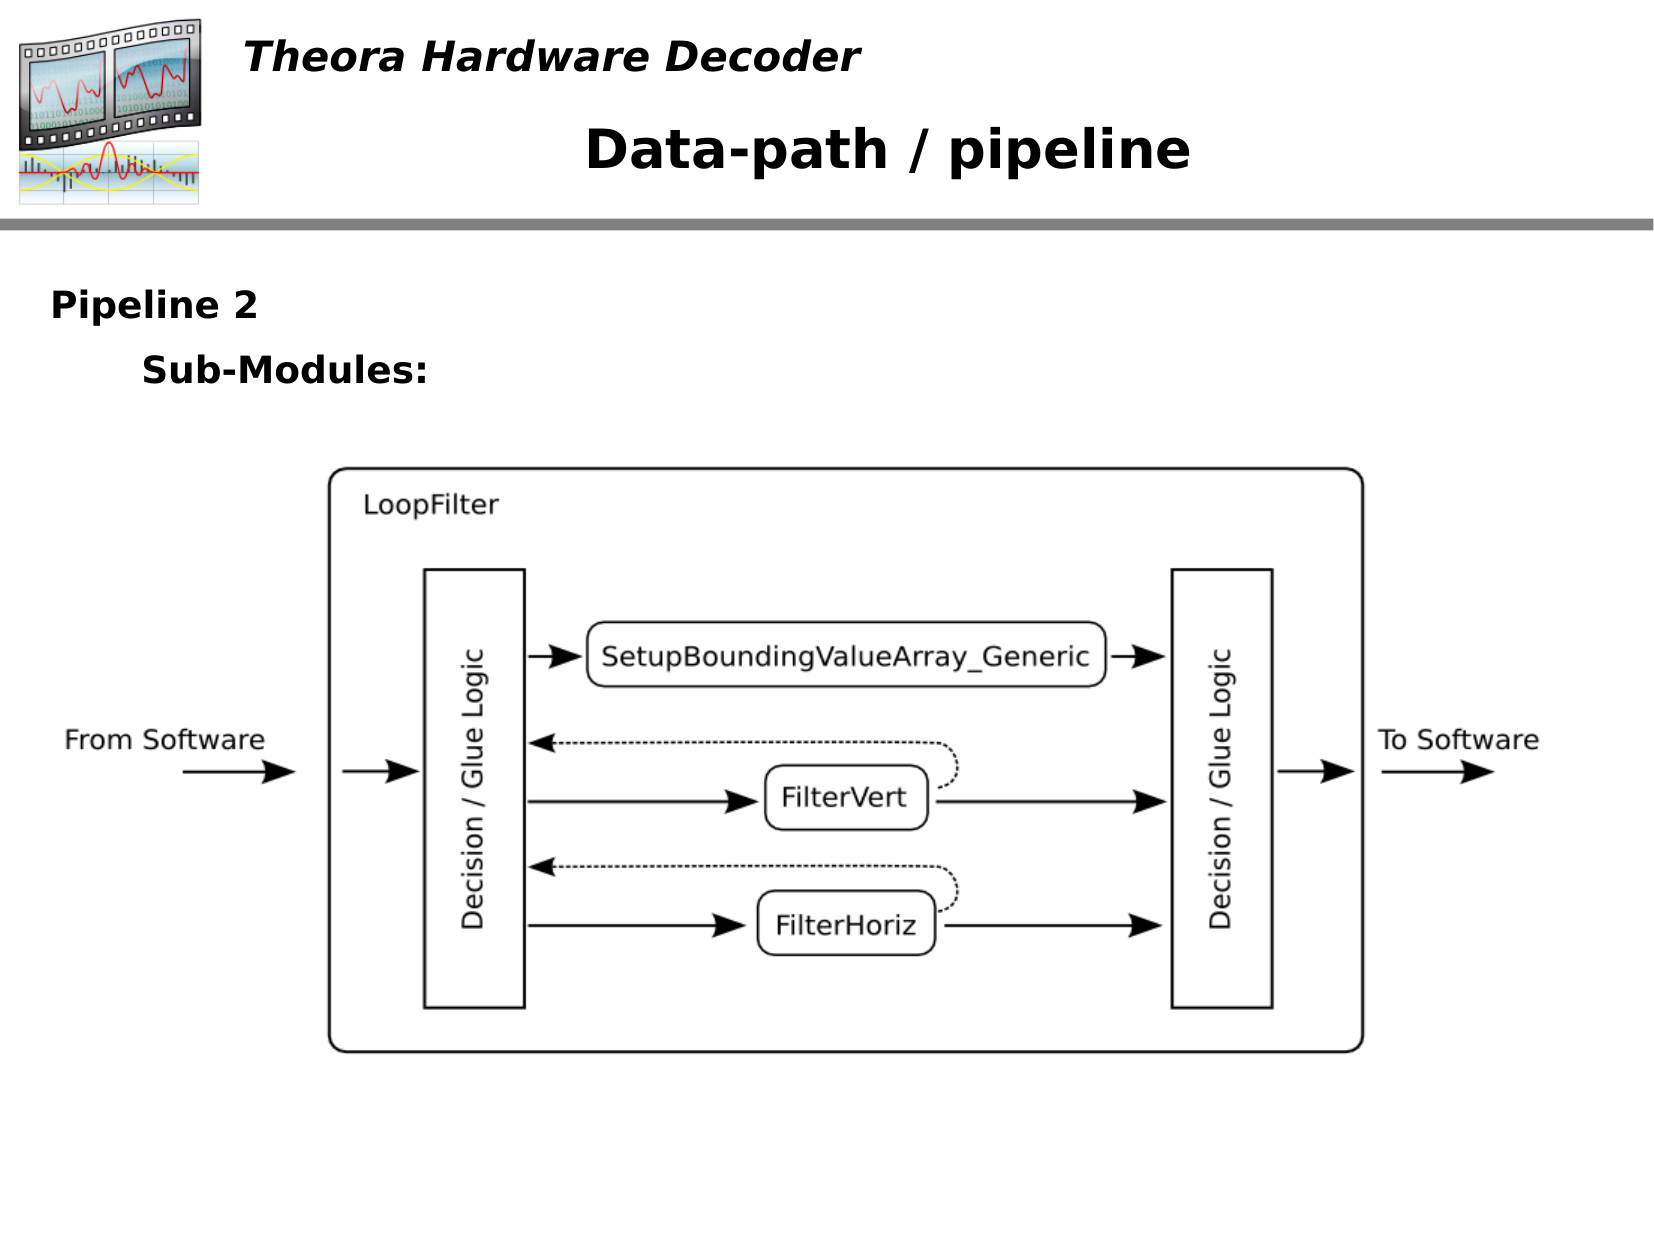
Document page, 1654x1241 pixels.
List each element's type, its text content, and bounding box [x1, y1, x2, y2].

text_box Data-path / pipeline [569, 111, 1208, 189]
picture [48, 441, 1583, 1075]
text_box [166, 376, 1596, 452]
text_box [0, 218, 1654, 231]
picture [0, 2, 225, 218]
text_box Pipeline 2 Sub-Modules: [35, 254, 445, 378]
text_box Theora Hardware Decoder [228, 25, 876, 89]
